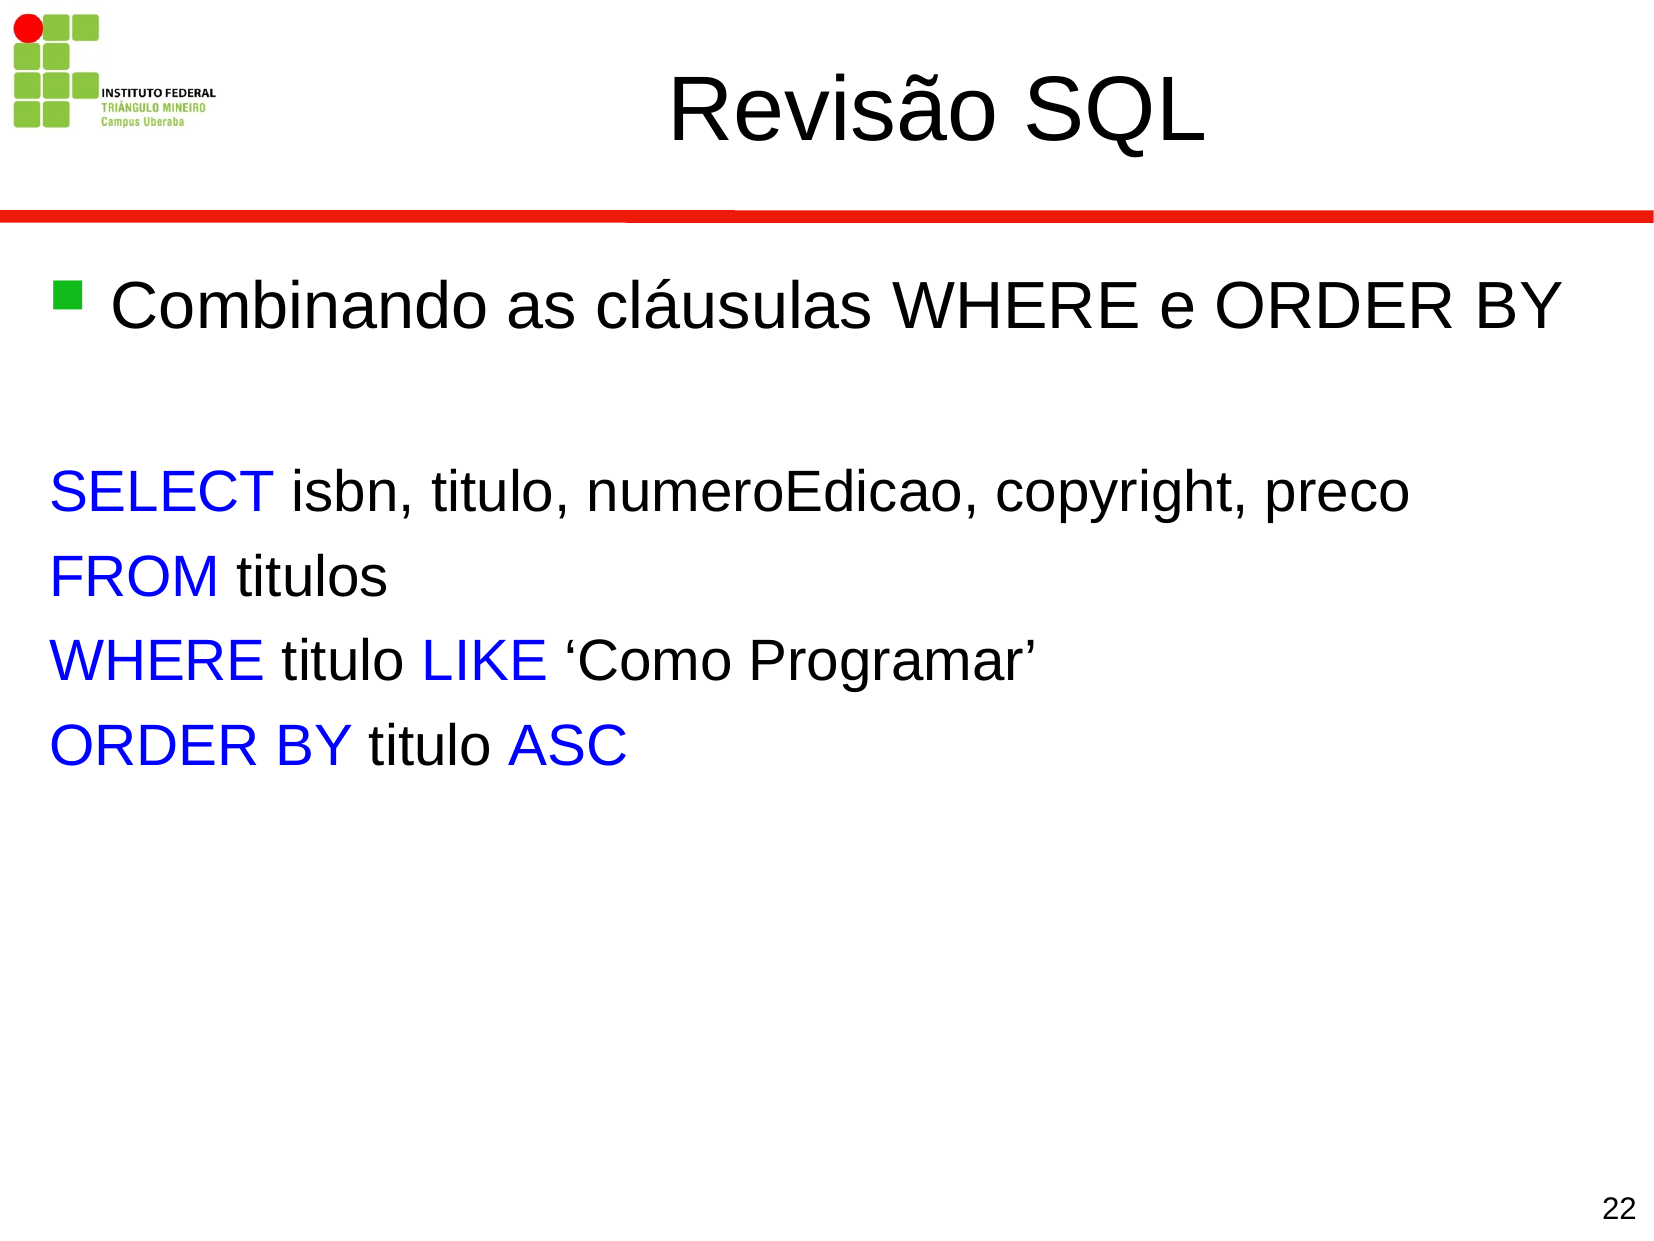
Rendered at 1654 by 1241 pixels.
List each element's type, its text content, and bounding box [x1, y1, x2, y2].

text_box Combinando as cláusulas WHERE e ORDER BY SELECT isbn, titulo, numeroEdicao, copyright, preco FROM titulos WHERE titulo LIKE ‘Como Programar’ ORDER BY titulo ASC [32, 253, 1622, 1205]
text_box Revisão SQL [253, 0, 1622, 207]
text_box <número> [1185, 1179, 1654, 1220]
picture [0, 2, 228, 139]
